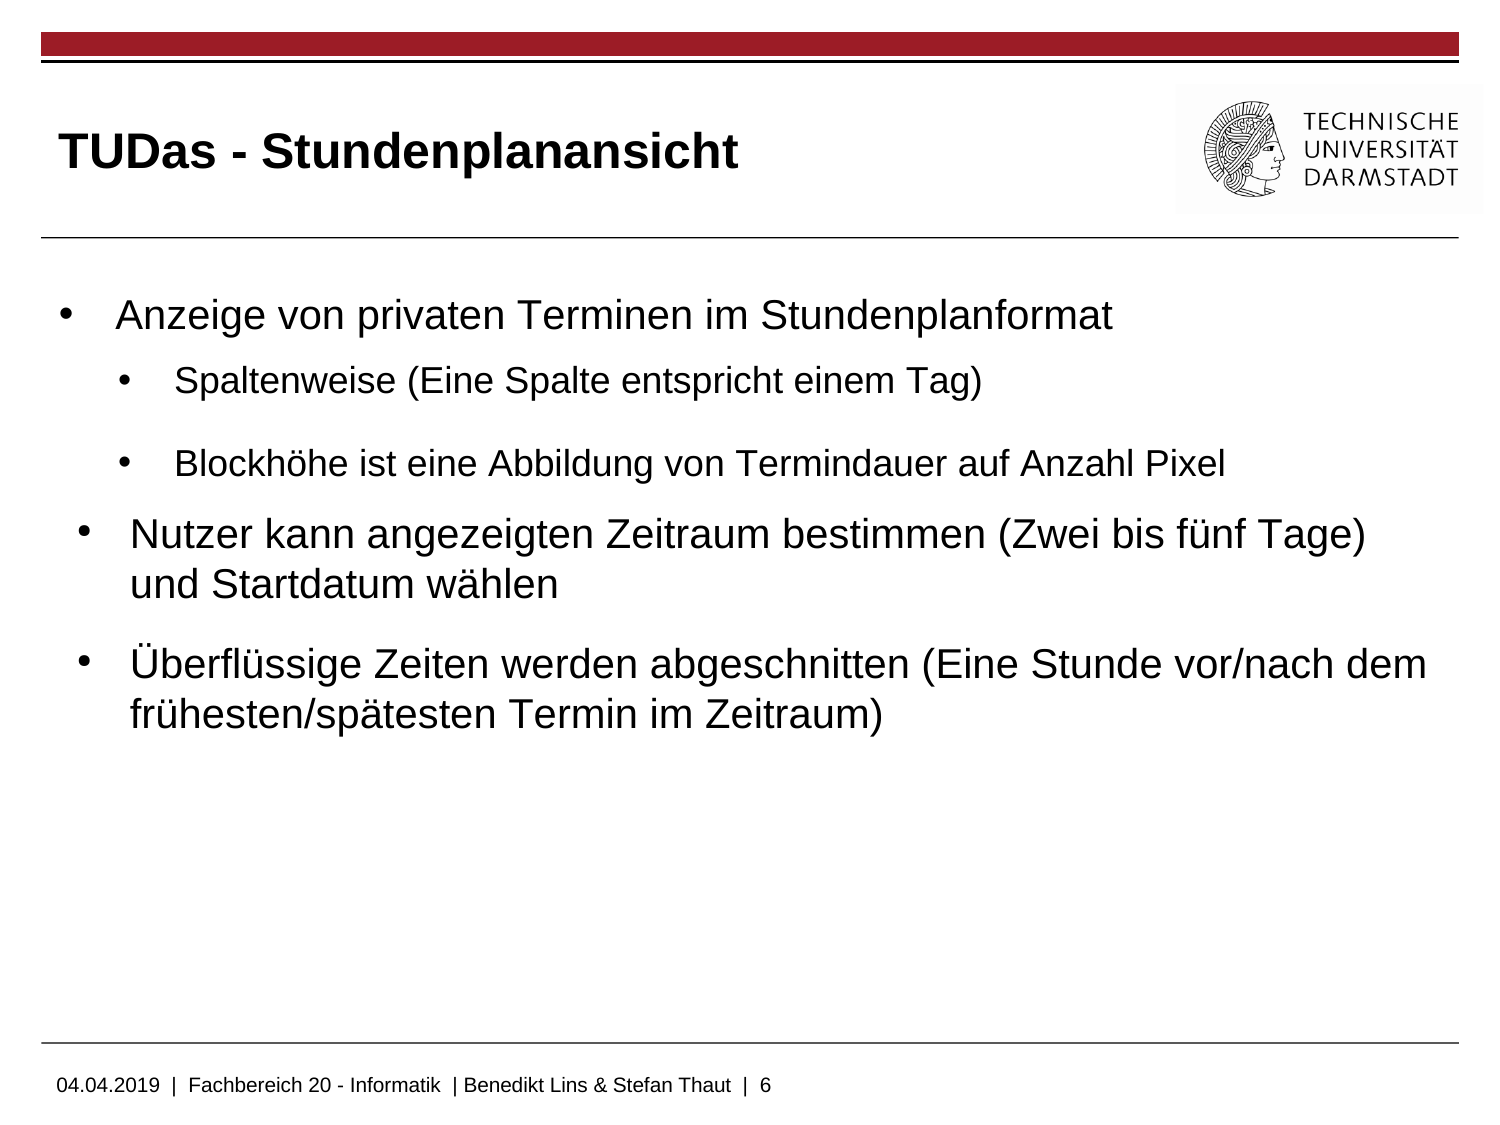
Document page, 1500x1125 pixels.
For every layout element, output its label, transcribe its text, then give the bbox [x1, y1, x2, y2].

list Anzeige von privaten Terminen im Stundenplanformat Spaltenweise (Eine Spalte entspricht einem Tag) Blockhöhe ist eine Abbildung von Termindauer auf Anzahl Pixel Nutzer kann angezeigten Zeitraum bestimmen (Zwei bis fünf Tage) und Startdatum wählen Überflüssige Zeiten werden abgeschnitten (Eine Stunde vor/nach dem frühesten/spätesten Termin im Zeitraum) [59, 265, 1447, 1001]
title TUDas - Stundenplanansicht [58, 80, 1149, 218]
picture [1175, 84, 1484, 214]
